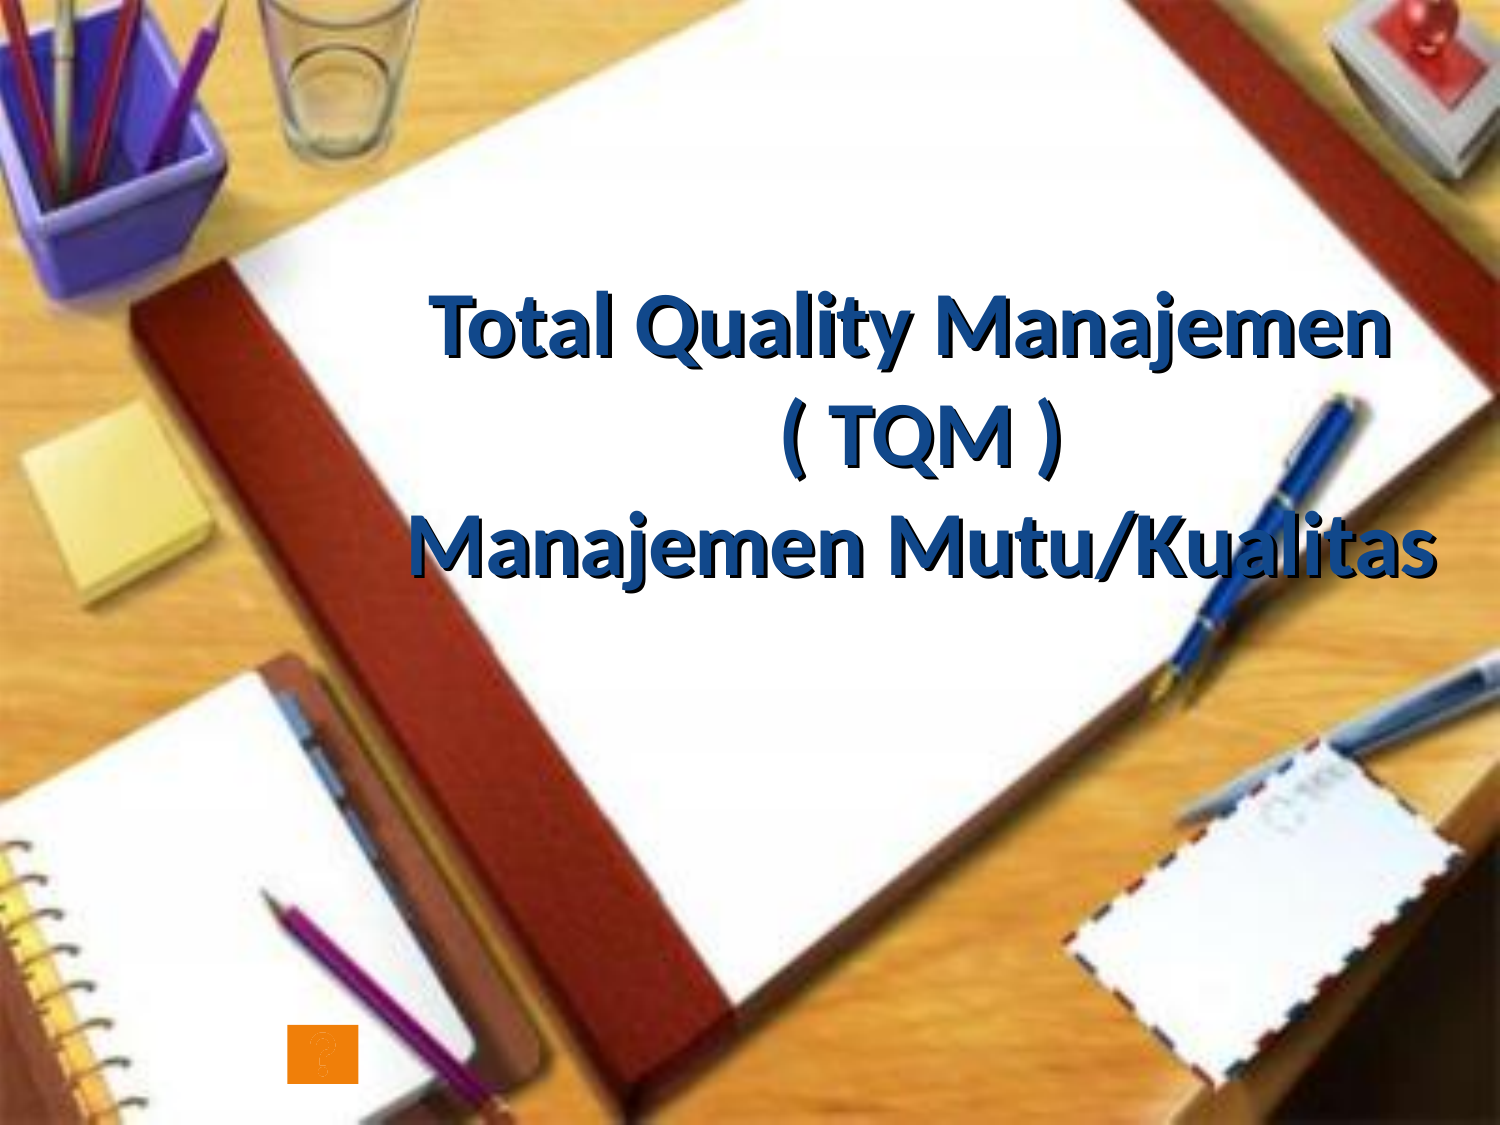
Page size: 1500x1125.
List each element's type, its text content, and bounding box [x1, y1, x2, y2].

text_box [287, 1024, 359, 1084]
title Total Quality Manajemen ( TQM ) Manajemen Mutu/Kualitas [342, 208, 1500, 759]
